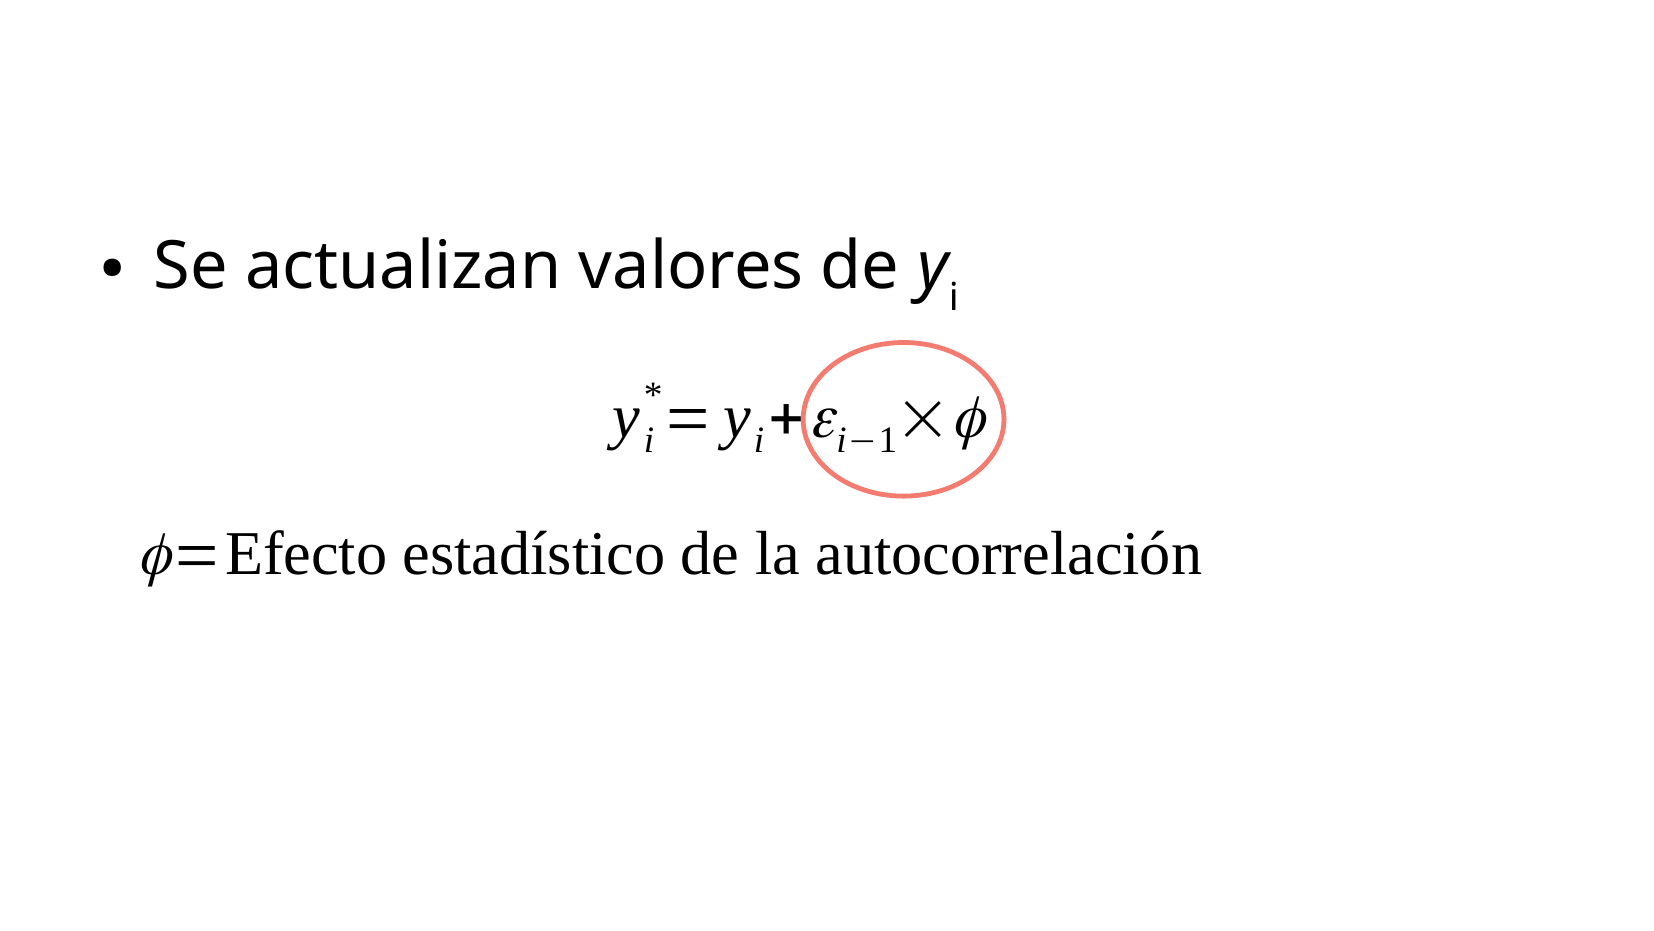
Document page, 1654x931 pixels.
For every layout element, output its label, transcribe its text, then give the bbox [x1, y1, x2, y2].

list Se actualizan valores de yi [82, 217, 1571, 758]
chart [985, 373, 991, 380]
text_box [803, 342, 1004, 497]
chart [129, 519, 1214, 591]
chart [598, 373, 822, 461]
